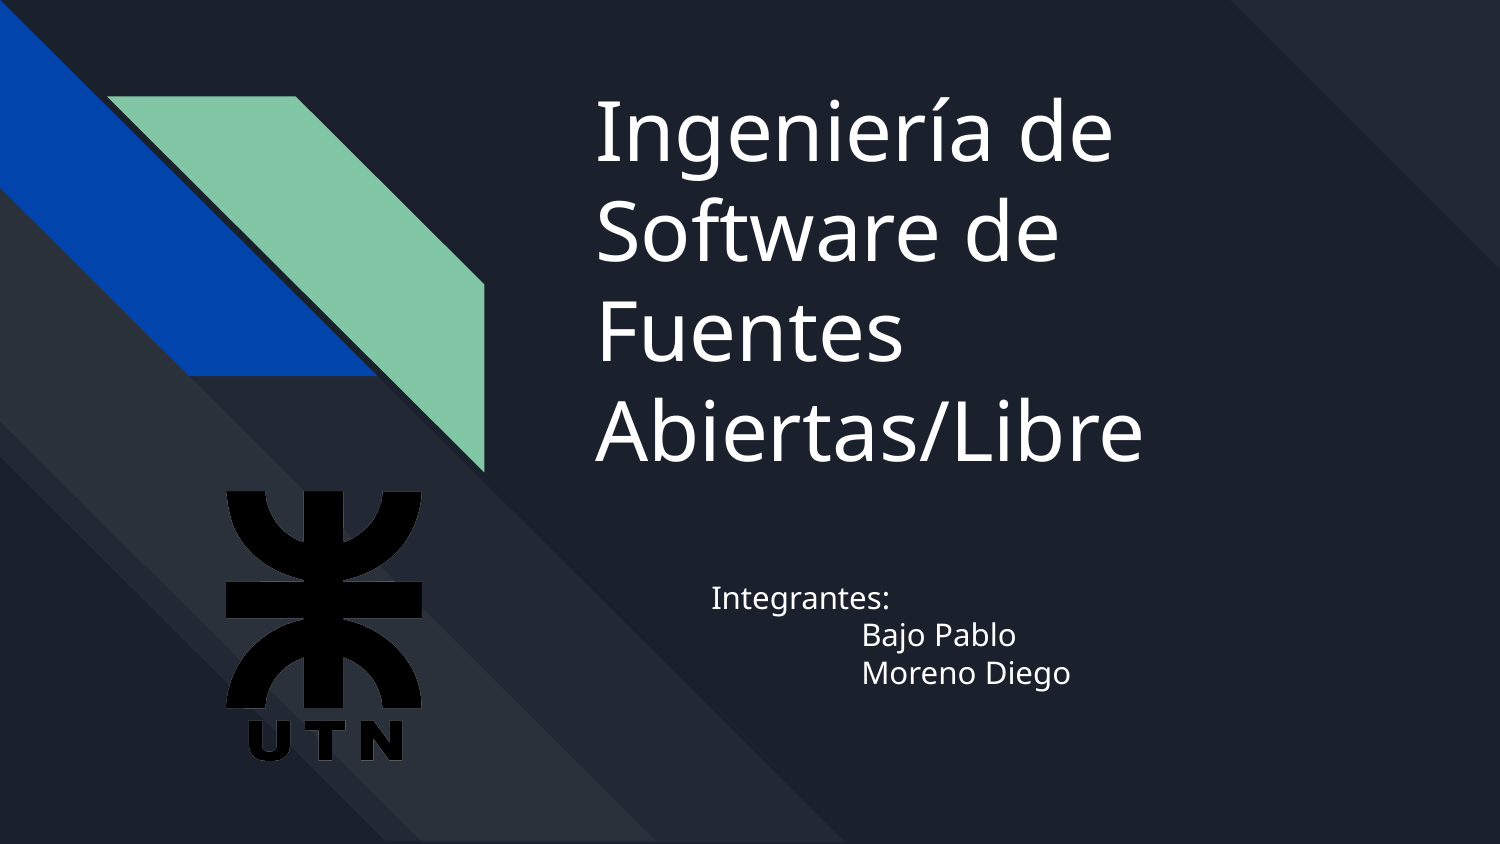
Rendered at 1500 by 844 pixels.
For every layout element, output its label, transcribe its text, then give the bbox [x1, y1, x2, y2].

subtitle Integrantes: Bajo Pablo Moreno Diego [696, 563, 1404, 727]
picture [226, 491, 422, 761]
title Ingeniería de Software de Fuentes Abiertas/Libre [580, 63, 1404, 514]
